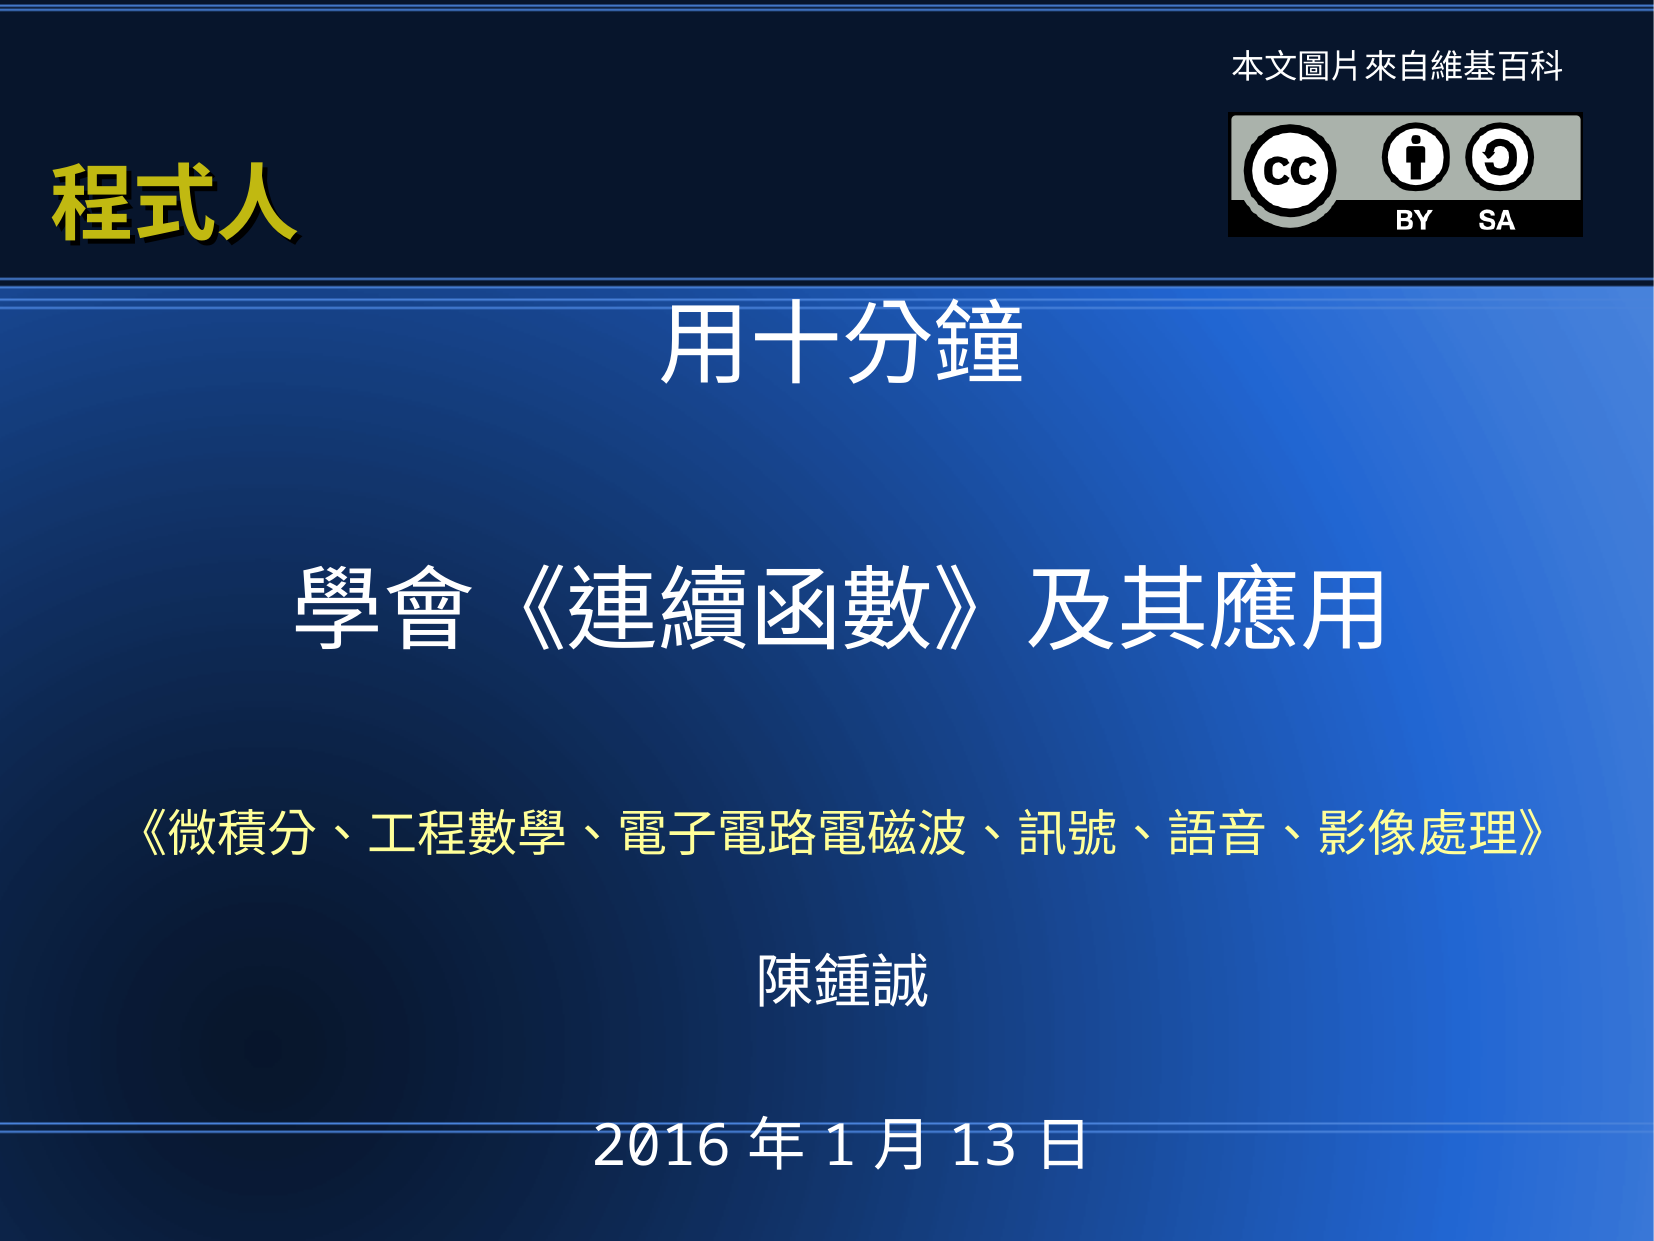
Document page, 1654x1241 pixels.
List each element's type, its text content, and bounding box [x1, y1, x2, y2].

subtitle 用十分鐘 學會《連續函數》及其應用 《微積分、工程數學、電子電路電磁波、訊號、語音、影像處理》 陳鍾誠 2016年1月13日 [59, 326, 1626, 1127]
text_box 程式人 [35, 129, 378, 325]
text_box 本文圖片來自維基百科 [1216, 32, 1622, 95]
picture [0, 0, 1654, 1241]
